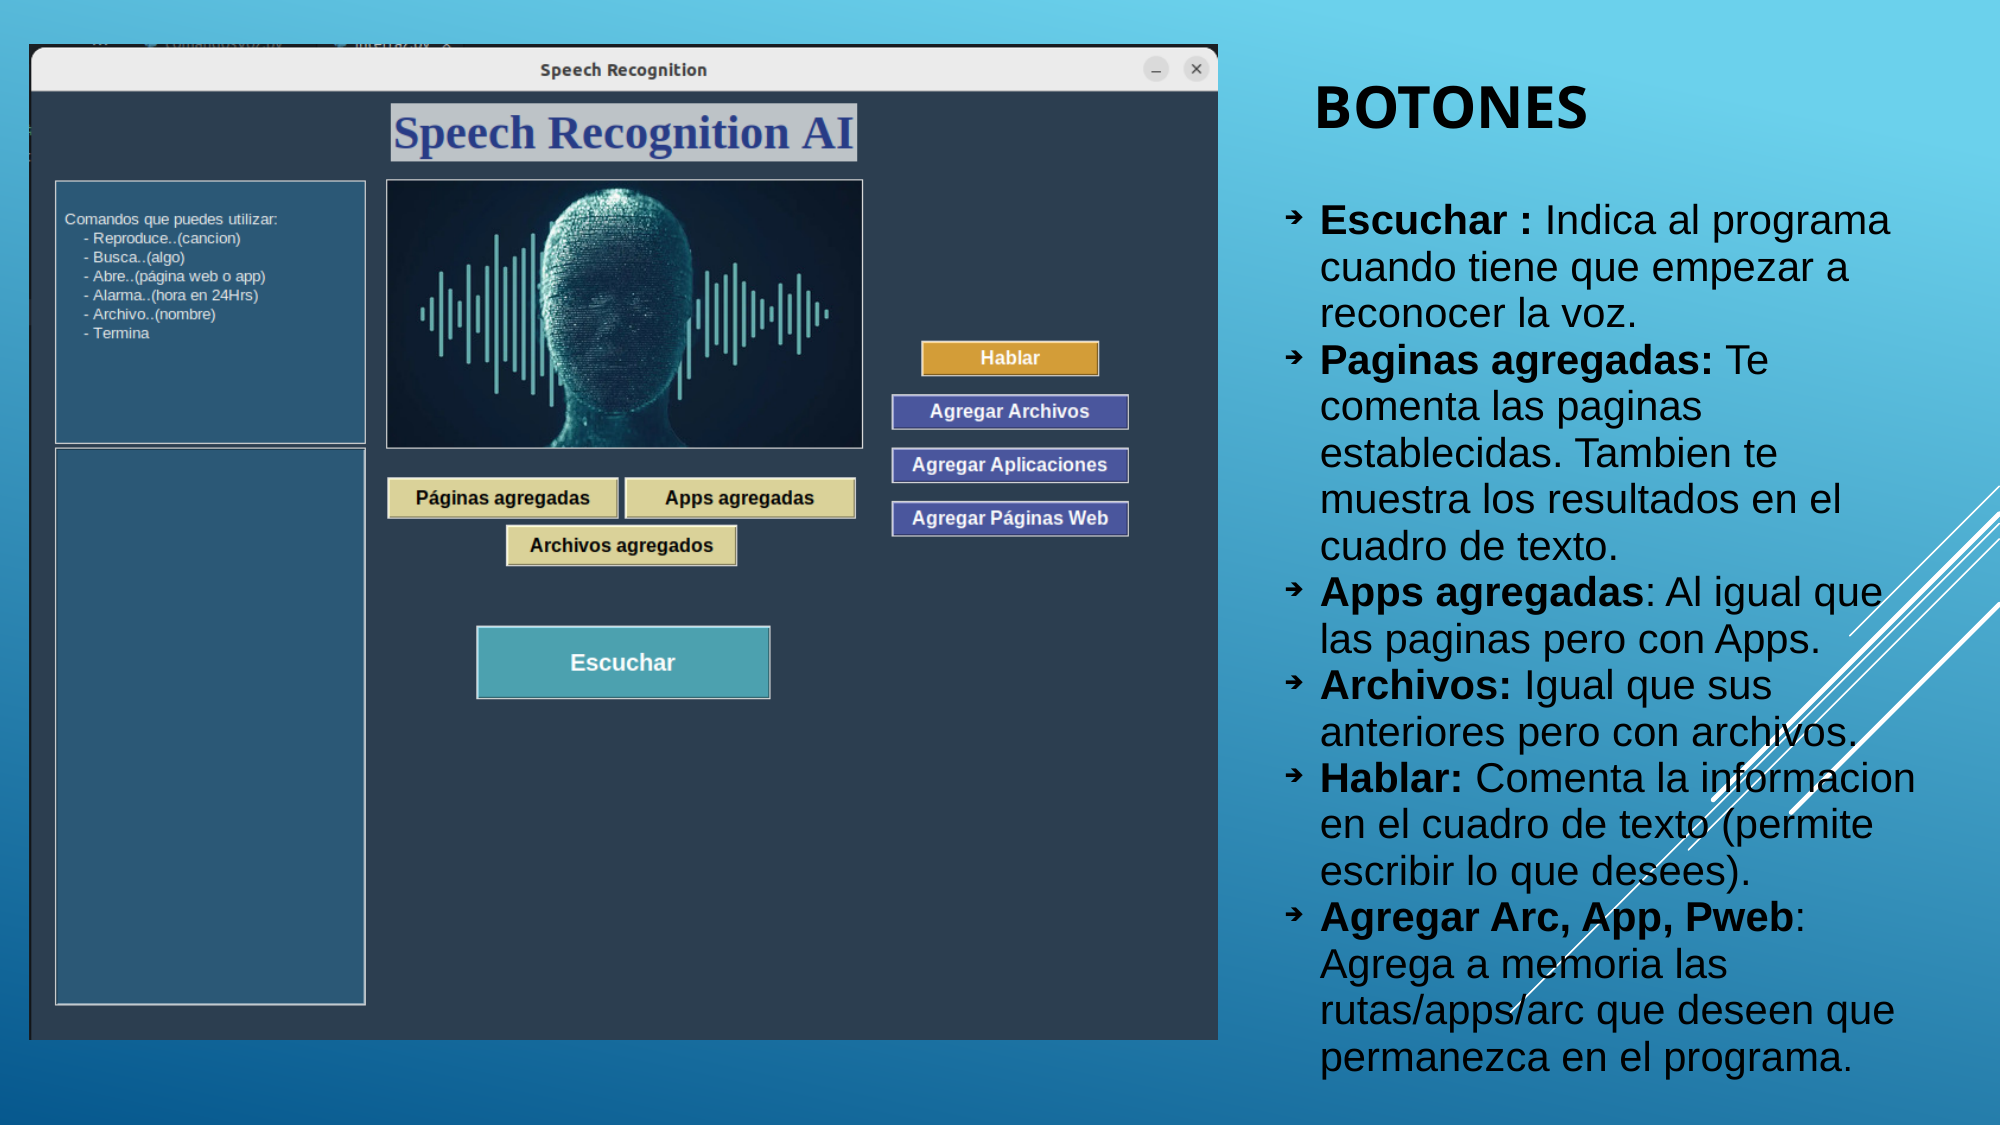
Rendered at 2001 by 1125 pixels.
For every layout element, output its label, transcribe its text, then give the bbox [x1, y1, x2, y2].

text_box BOTONES [1299, 59, 1743, 152]
picture [29, 44, 1218, 1040]
text_box Escuchar : Indica al programa cuando tiene que empezar a reconocer la voz. Paginas agregadas: Te comenta las paginas establecidas. Tambien te muestra los resultados en el cuadro de texto. Apps agregadas: Al igual que las paginas pero con Apps. Archivos: Igual que sus anteriores pero con archivos. Hablar: Comenta la informacion en el cuadro de texto (permite escribir lo que desees). Agregar Arc, App, Pweb: Agrega a memoria las rutas/apps/arc que deseen que permanezca en el programa. [1269, 147, 1949, 1088]
